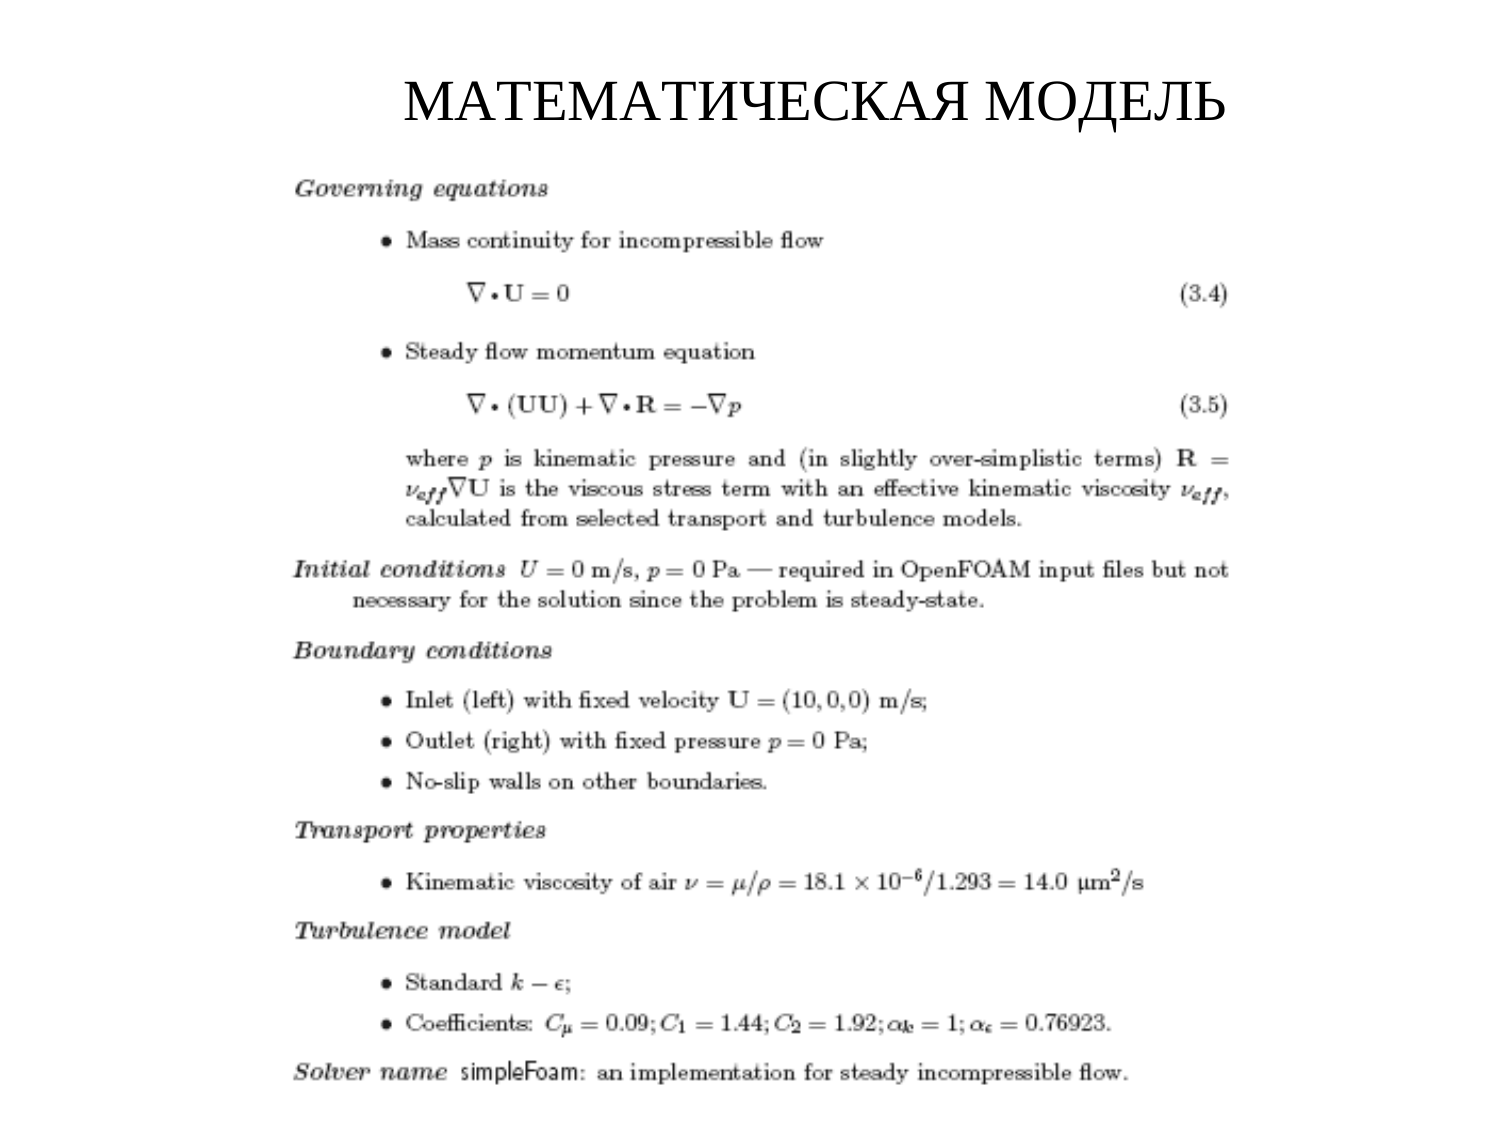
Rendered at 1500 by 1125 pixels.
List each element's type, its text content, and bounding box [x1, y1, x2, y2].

picture [245, 161, 1280, 1102]
text_box МАТЕМАТИЧЕСКАЯ МОДЕЛЬ [88, 54, 1282, 161]
